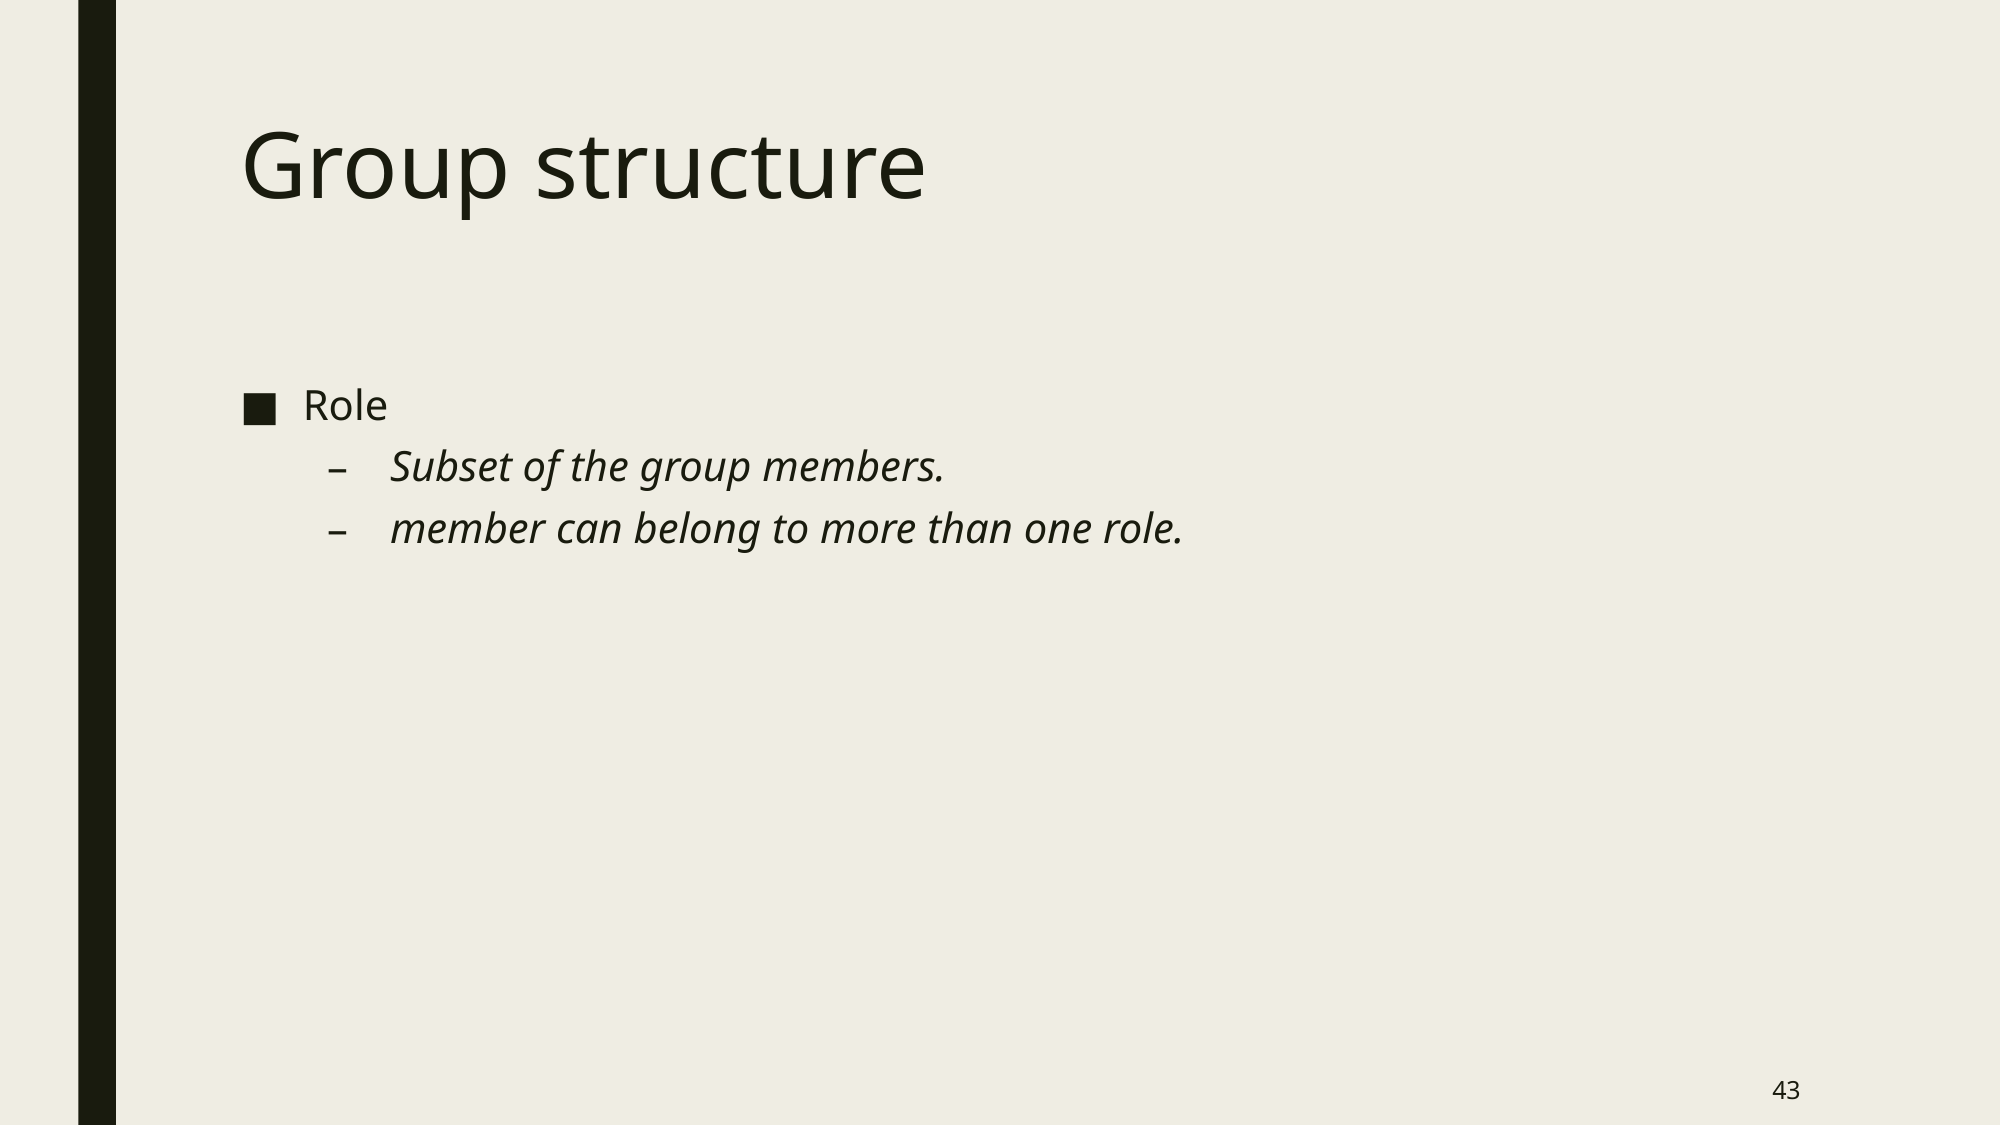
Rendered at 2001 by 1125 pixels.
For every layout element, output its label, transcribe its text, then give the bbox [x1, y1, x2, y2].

slide_number <number> [1553, 1058, 1816, 1125]
list Role Subset of the group members. member can belong to more than one role. [225, 375, 1800, 963]
title Group structure [225, 112, 1800, 357]
